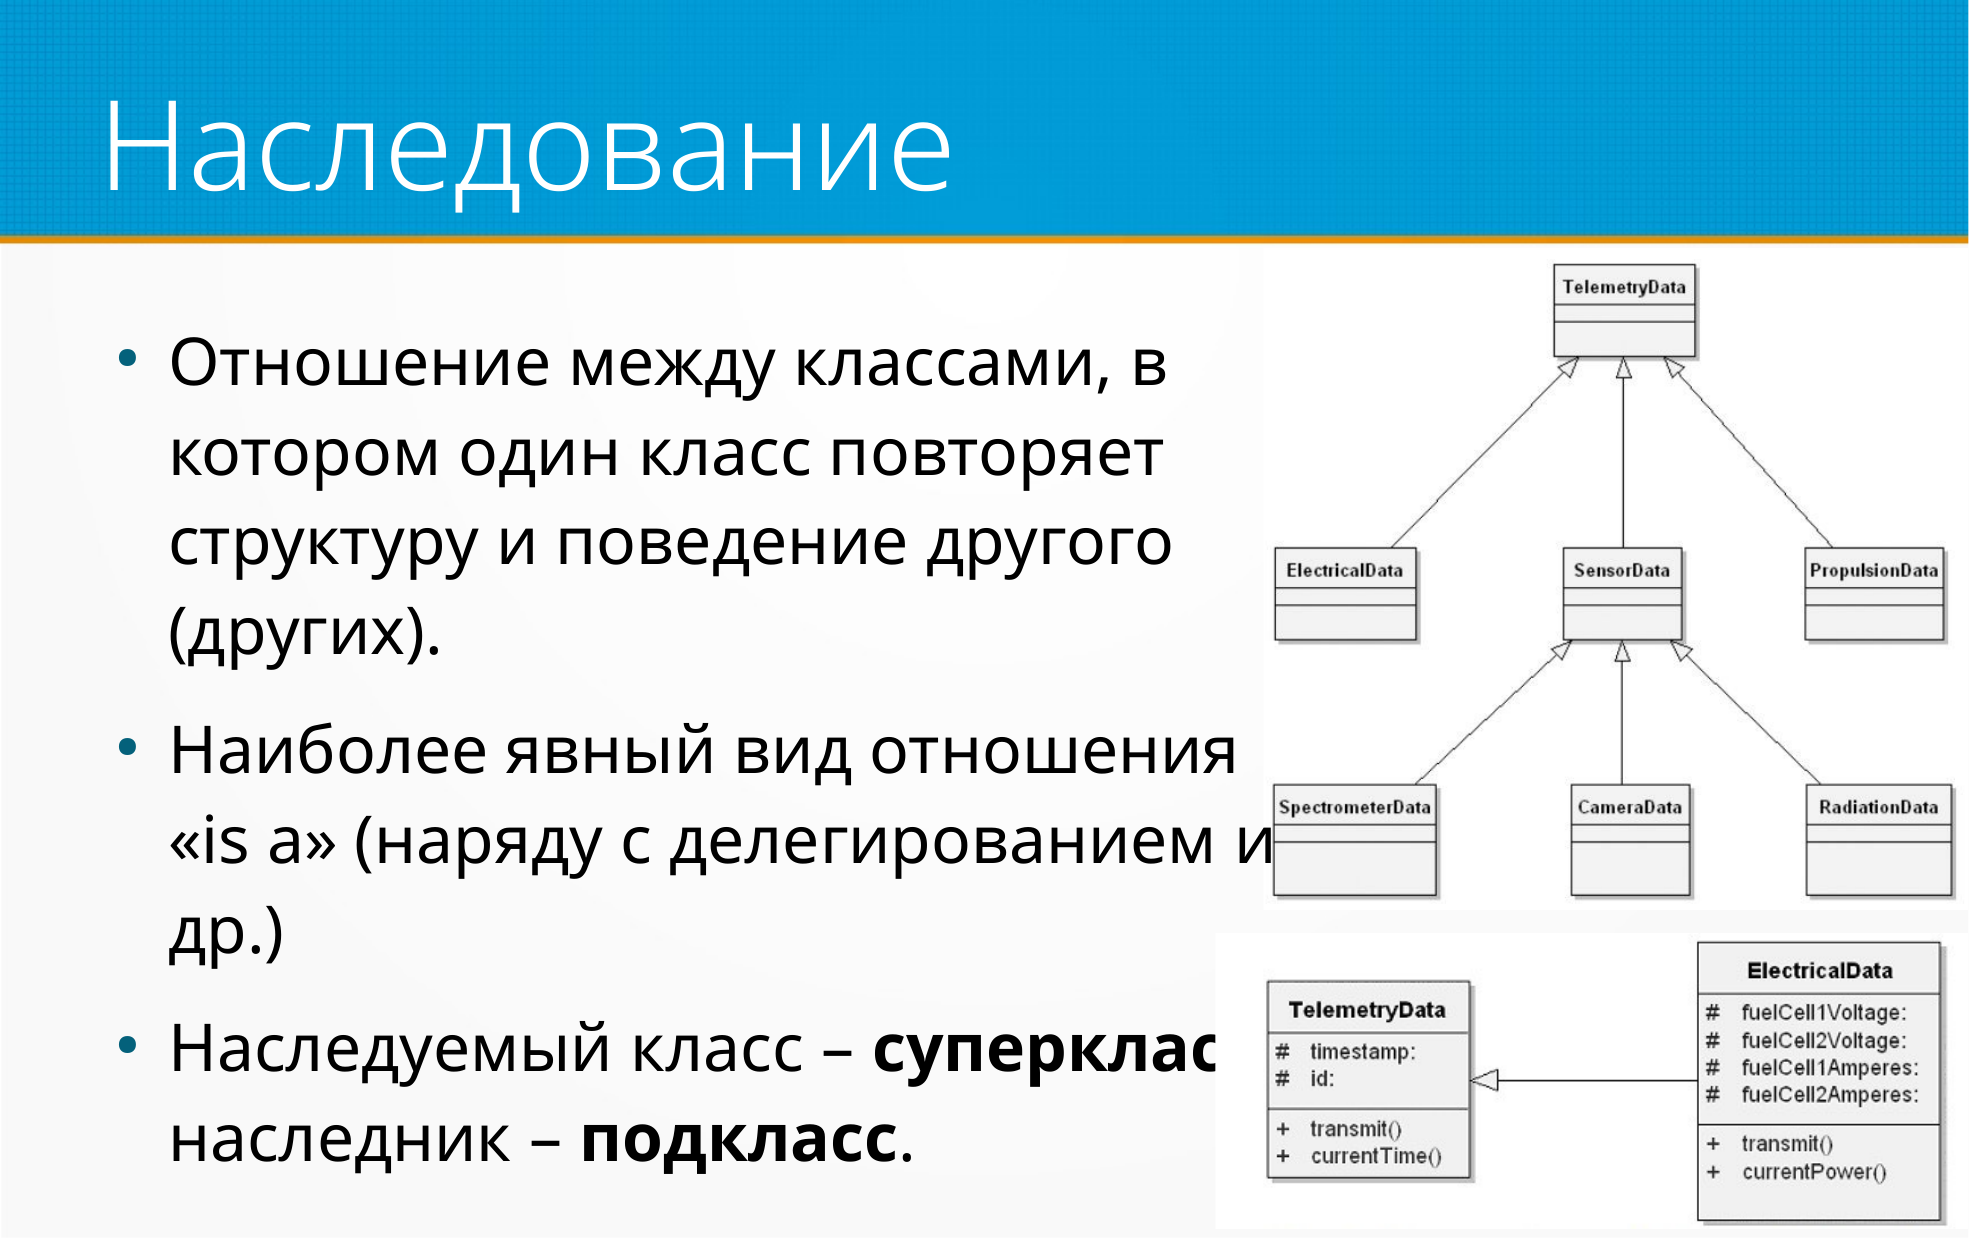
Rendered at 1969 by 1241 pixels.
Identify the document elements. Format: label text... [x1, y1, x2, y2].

picture [0, 233, 1969, 1241]
list Отношение между классами, в котором один класс повторяет структуру и поведение другого (других). Наиболее явный вид отношения «is a» (наряду с делегированием и др.) Наследуемый класс – суперкласс, наследник – подкласс. [98, 315, 1288, 1205]
title Наследование [98, 19, 1870, 227]
